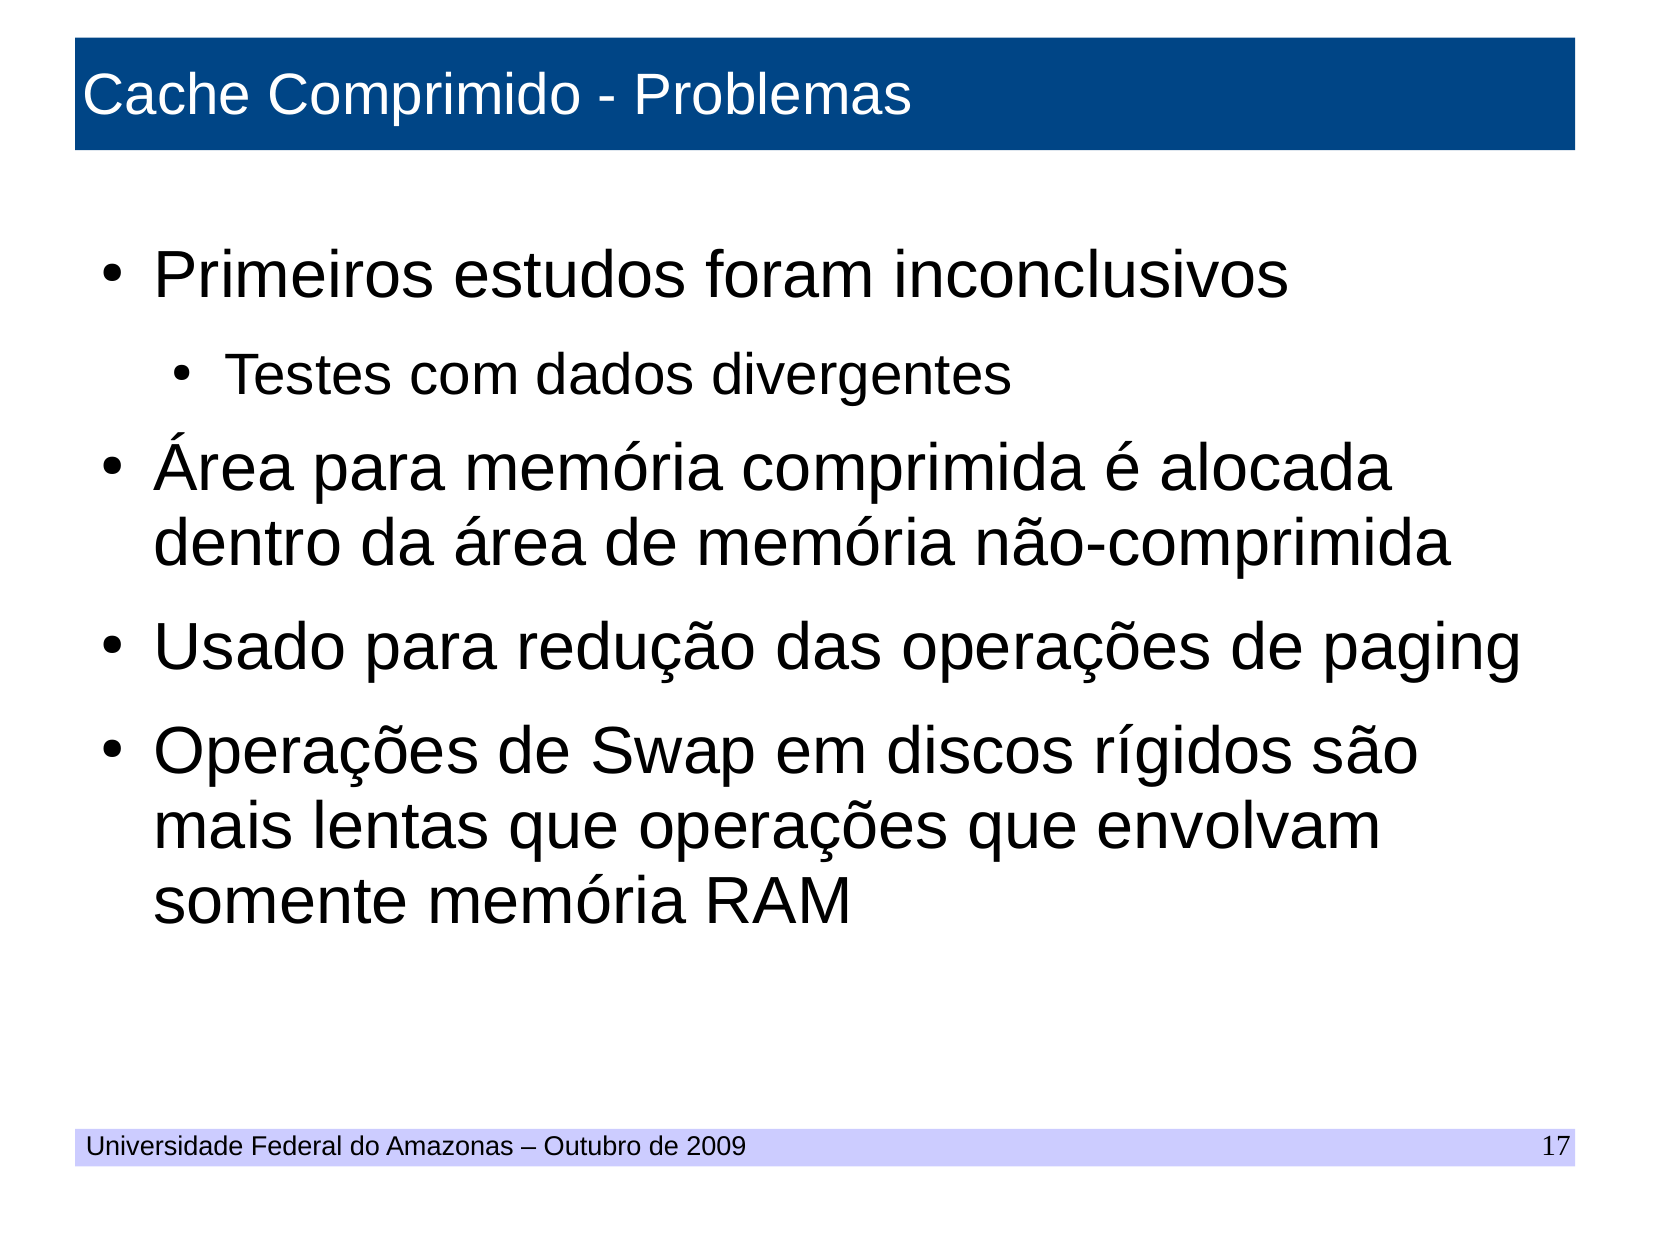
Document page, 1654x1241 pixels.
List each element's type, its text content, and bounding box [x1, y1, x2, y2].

title Cache Comprimido - Problemas [82, 43, 1571, 145]
list Primeiros estudos foram inconclusivos Testes com dados divergentes Área para memória comprimida é alocada dentro da área de memória não-comprimida Usado para redução das operações de paging Operações de Swap em discos rígidos são mais lentas que operações que envolvam somente memória RAM [82, 237, 1571, 1056]
